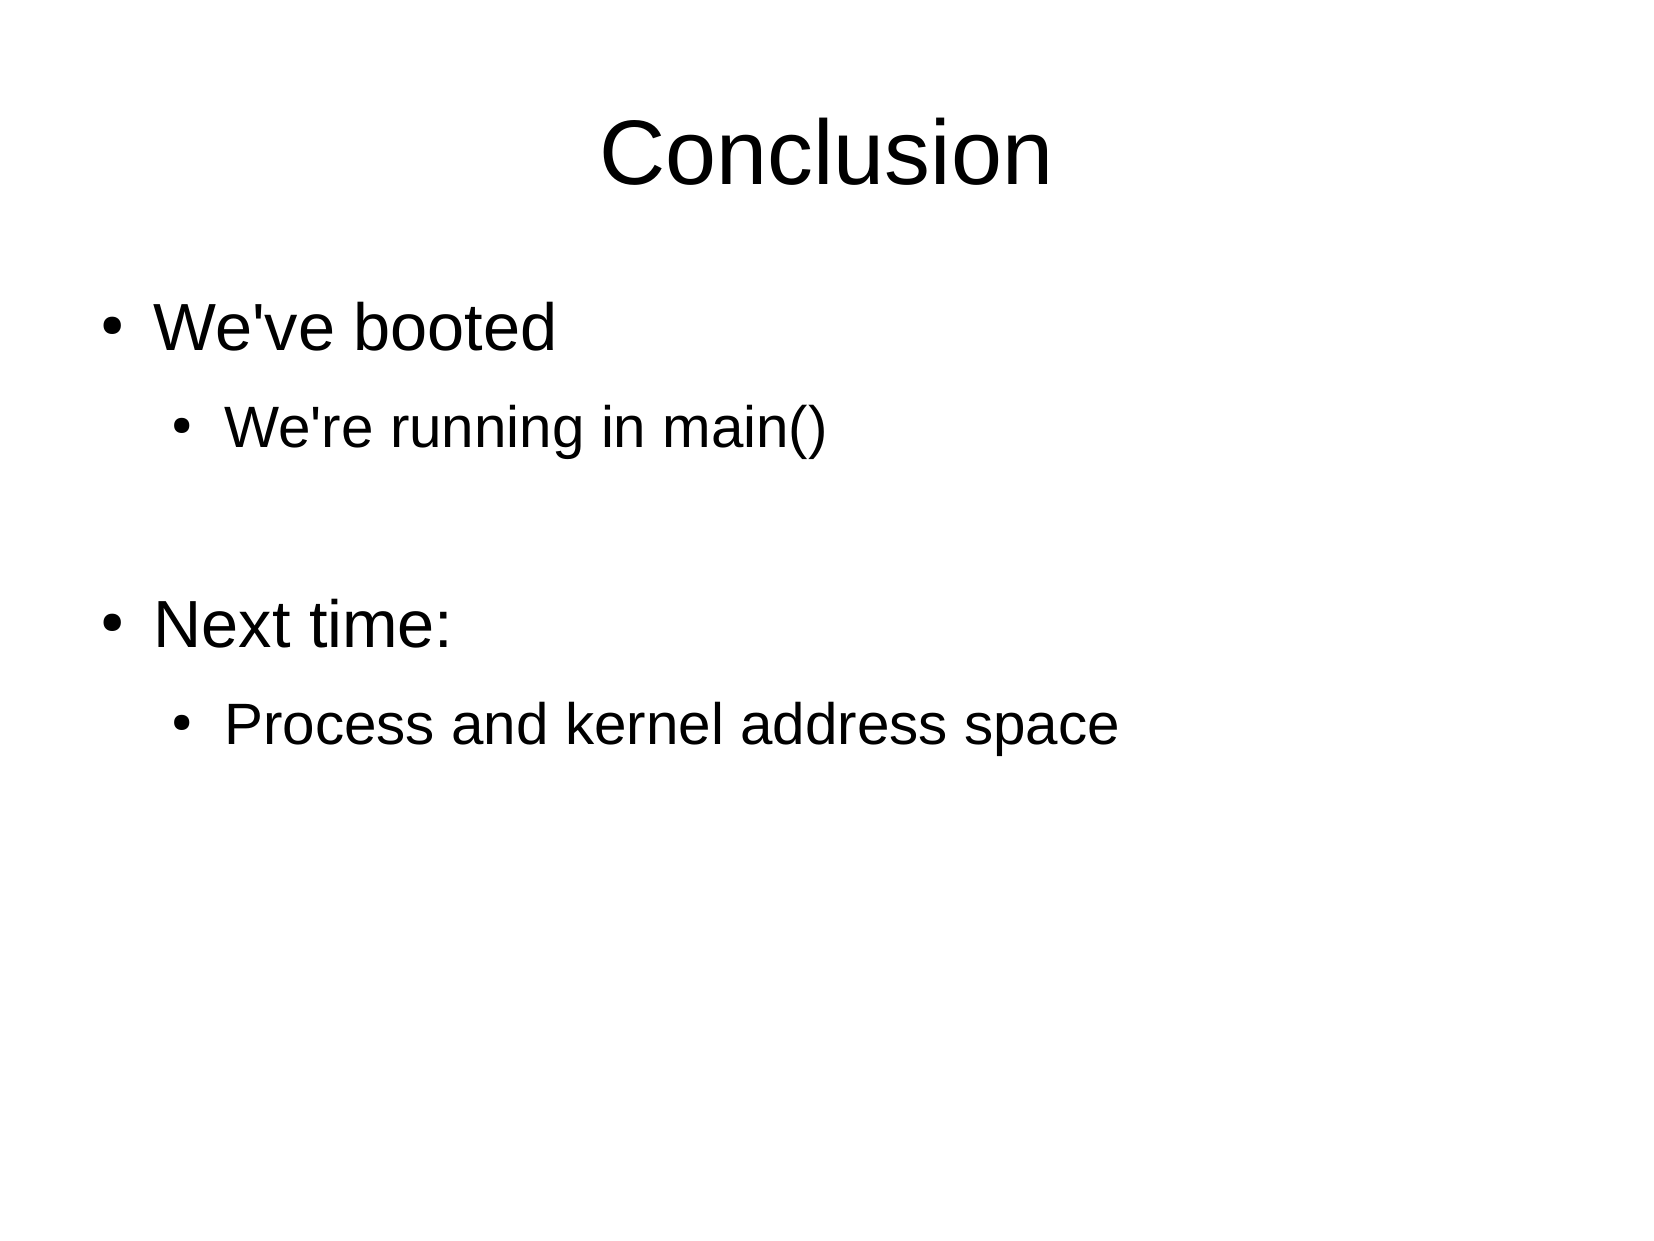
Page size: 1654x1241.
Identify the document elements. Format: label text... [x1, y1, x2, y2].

title Conclusion [82, 49, 1571, 257]
list We've booted We're running in main() Next time: Process and kernel address space [82, 290, 1571, 1010]
